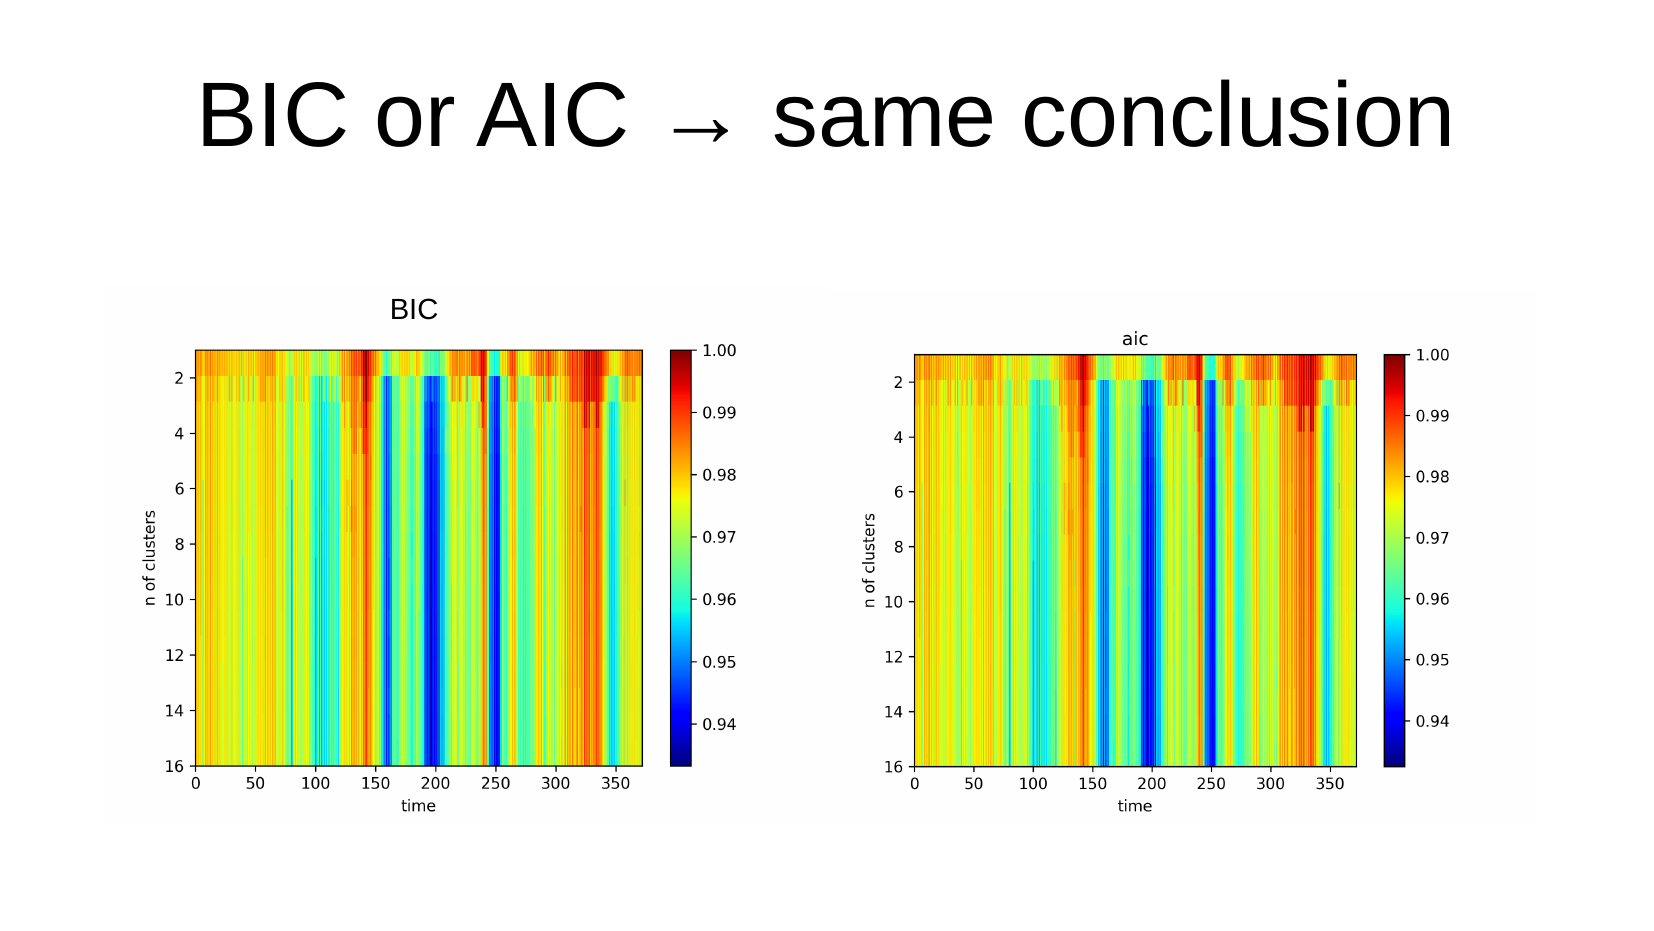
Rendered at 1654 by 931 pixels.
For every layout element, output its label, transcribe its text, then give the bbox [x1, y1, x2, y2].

text_box BIC [375, 285, 788, 334]
picture [105, 285, 1538, 826]
title BIC or AIC → same conclusion [82, 37, 1571, 193]
